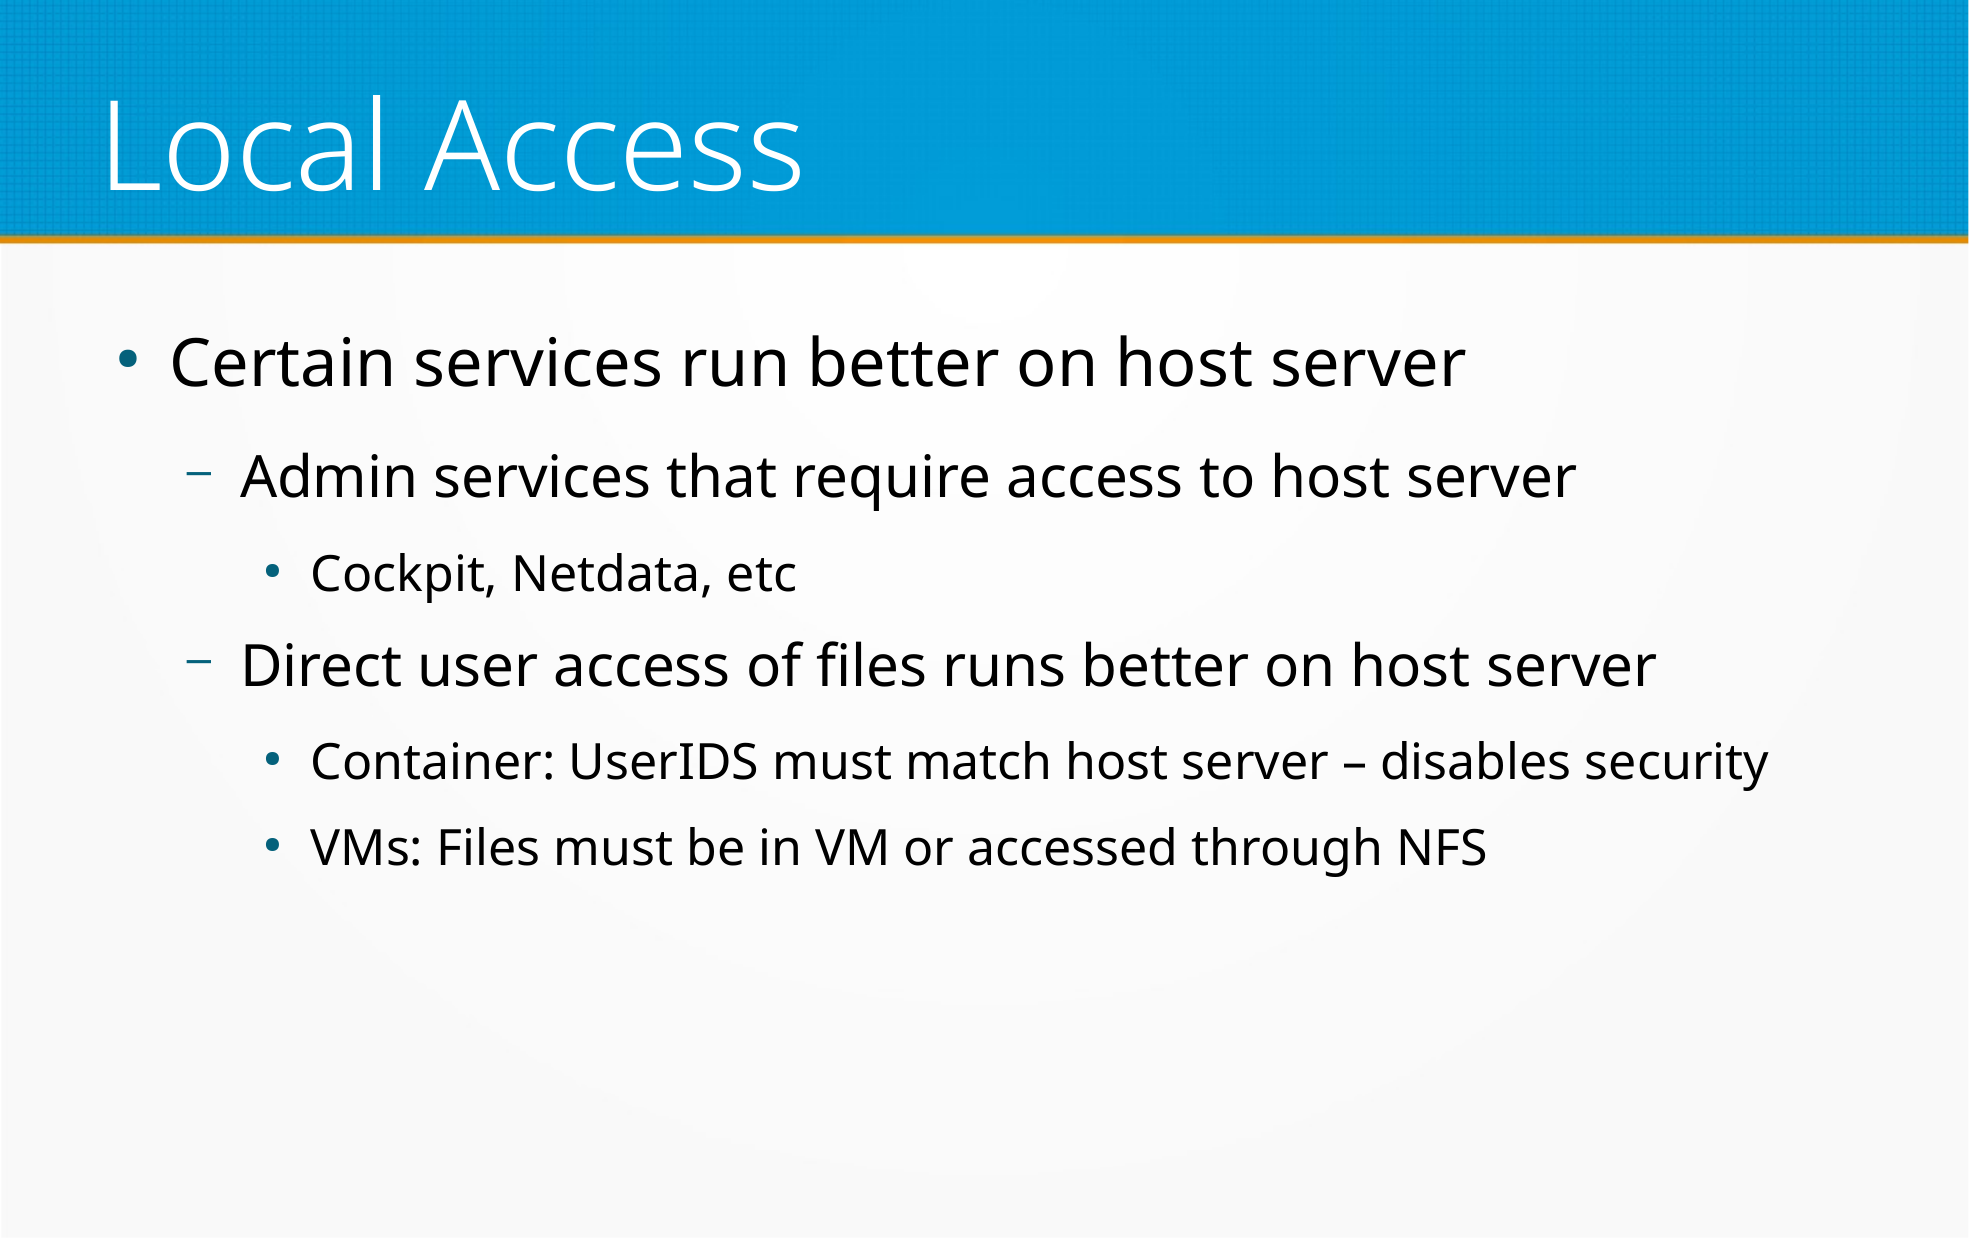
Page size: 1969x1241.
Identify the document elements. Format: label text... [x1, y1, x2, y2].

picture [0, 233, 1969, 1241]
list Certain services run better on host server Admin services that require access to host server Cockpit, Netdata, etc Direct user access of files runs better on host server Container: UserIDS must match host server – disables security VMs: Files must be in VM or accessed through NFS [98, 315, 1861, 1081]
title Local Access [98, 19, 1870, 227]
